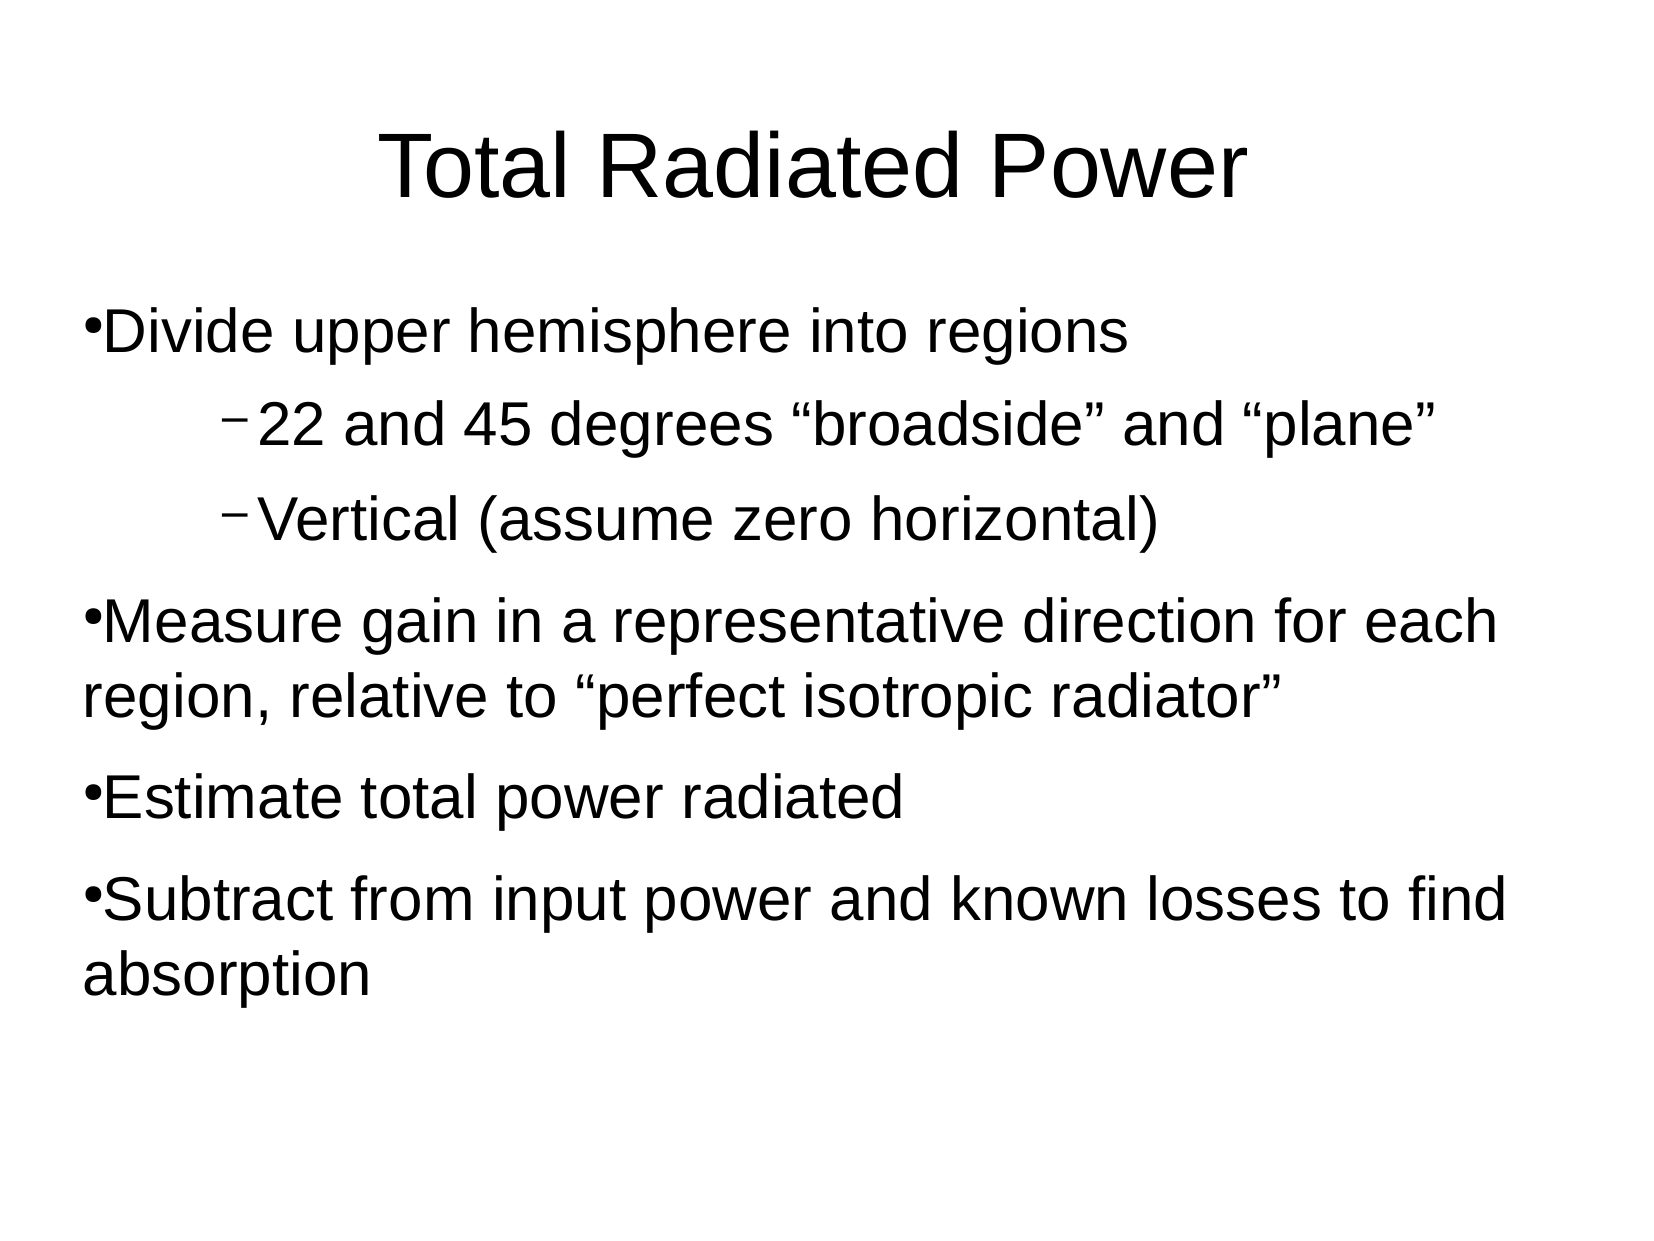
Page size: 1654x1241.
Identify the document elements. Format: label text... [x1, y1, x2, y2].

list Divide upper hemisphere into regions 22 and 45 degrees “broadside” and “plane” Vertical (assume zero horizontal) Measure gain in a representative direction for each region, relative to “perfect isotropic radiator” Estimate total power radiated Subtract from input power and known losses to find absorption [82, 290, 1571, 1010]
title Total Radiated Power [69, 57, 1558, 265]
